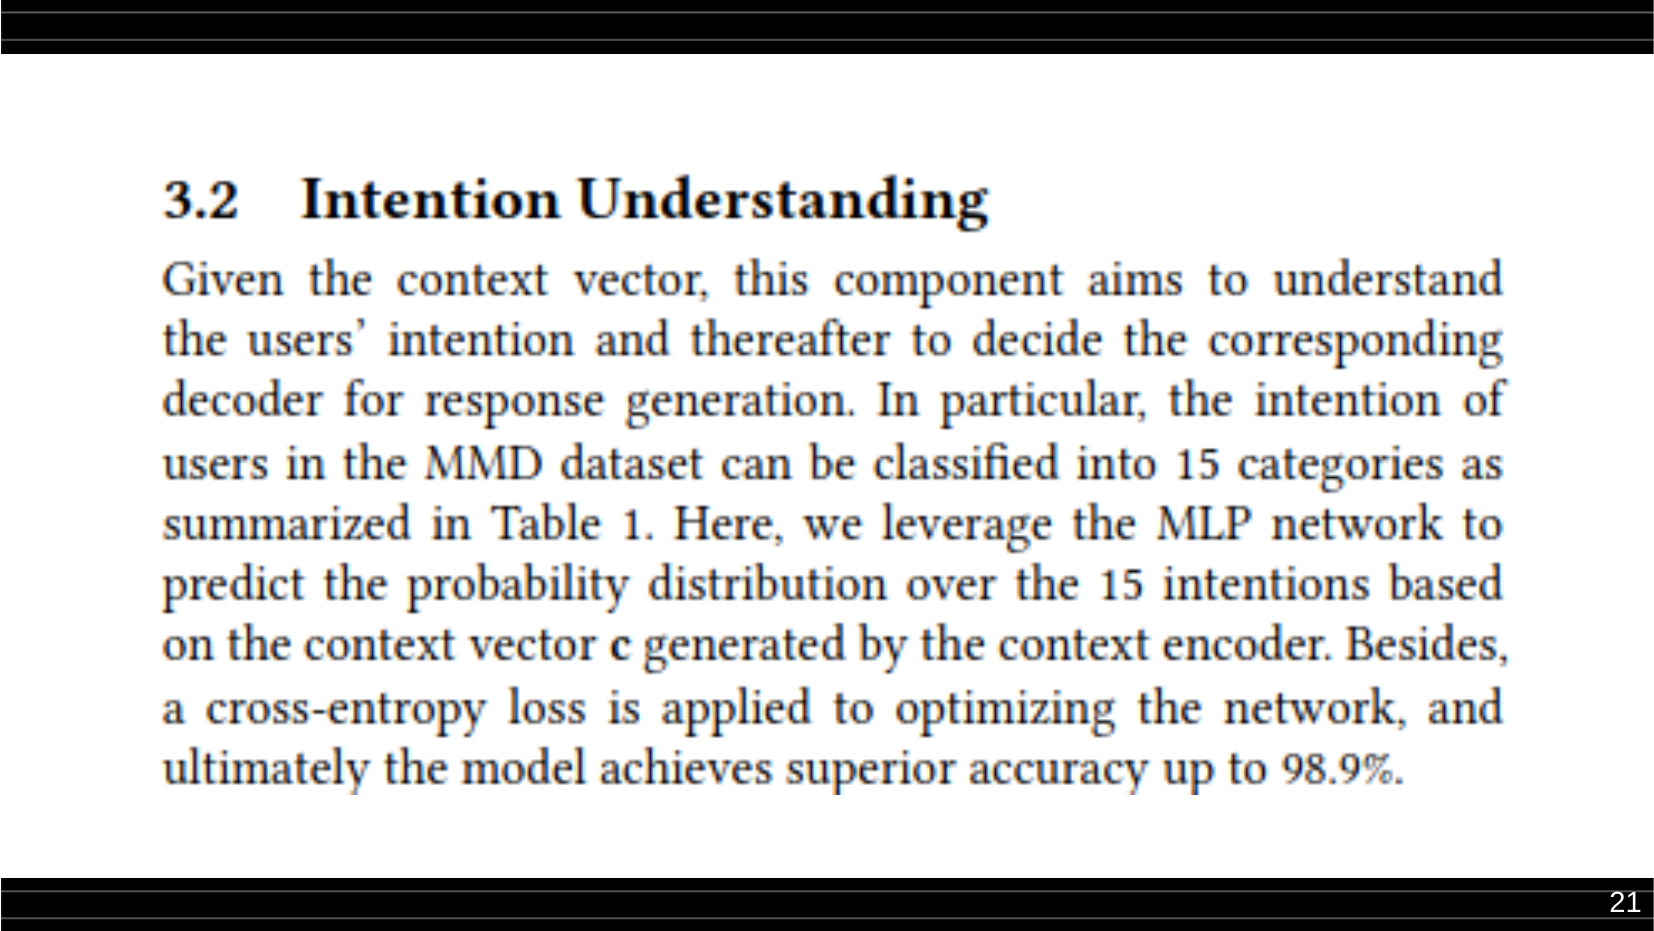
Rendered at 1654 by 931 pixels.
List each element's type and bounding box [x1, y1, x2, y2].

picture [1, 0, 1654, 54]
picture [1, 878, 1654, 931]
picture [114, 149, 1531, 796]
